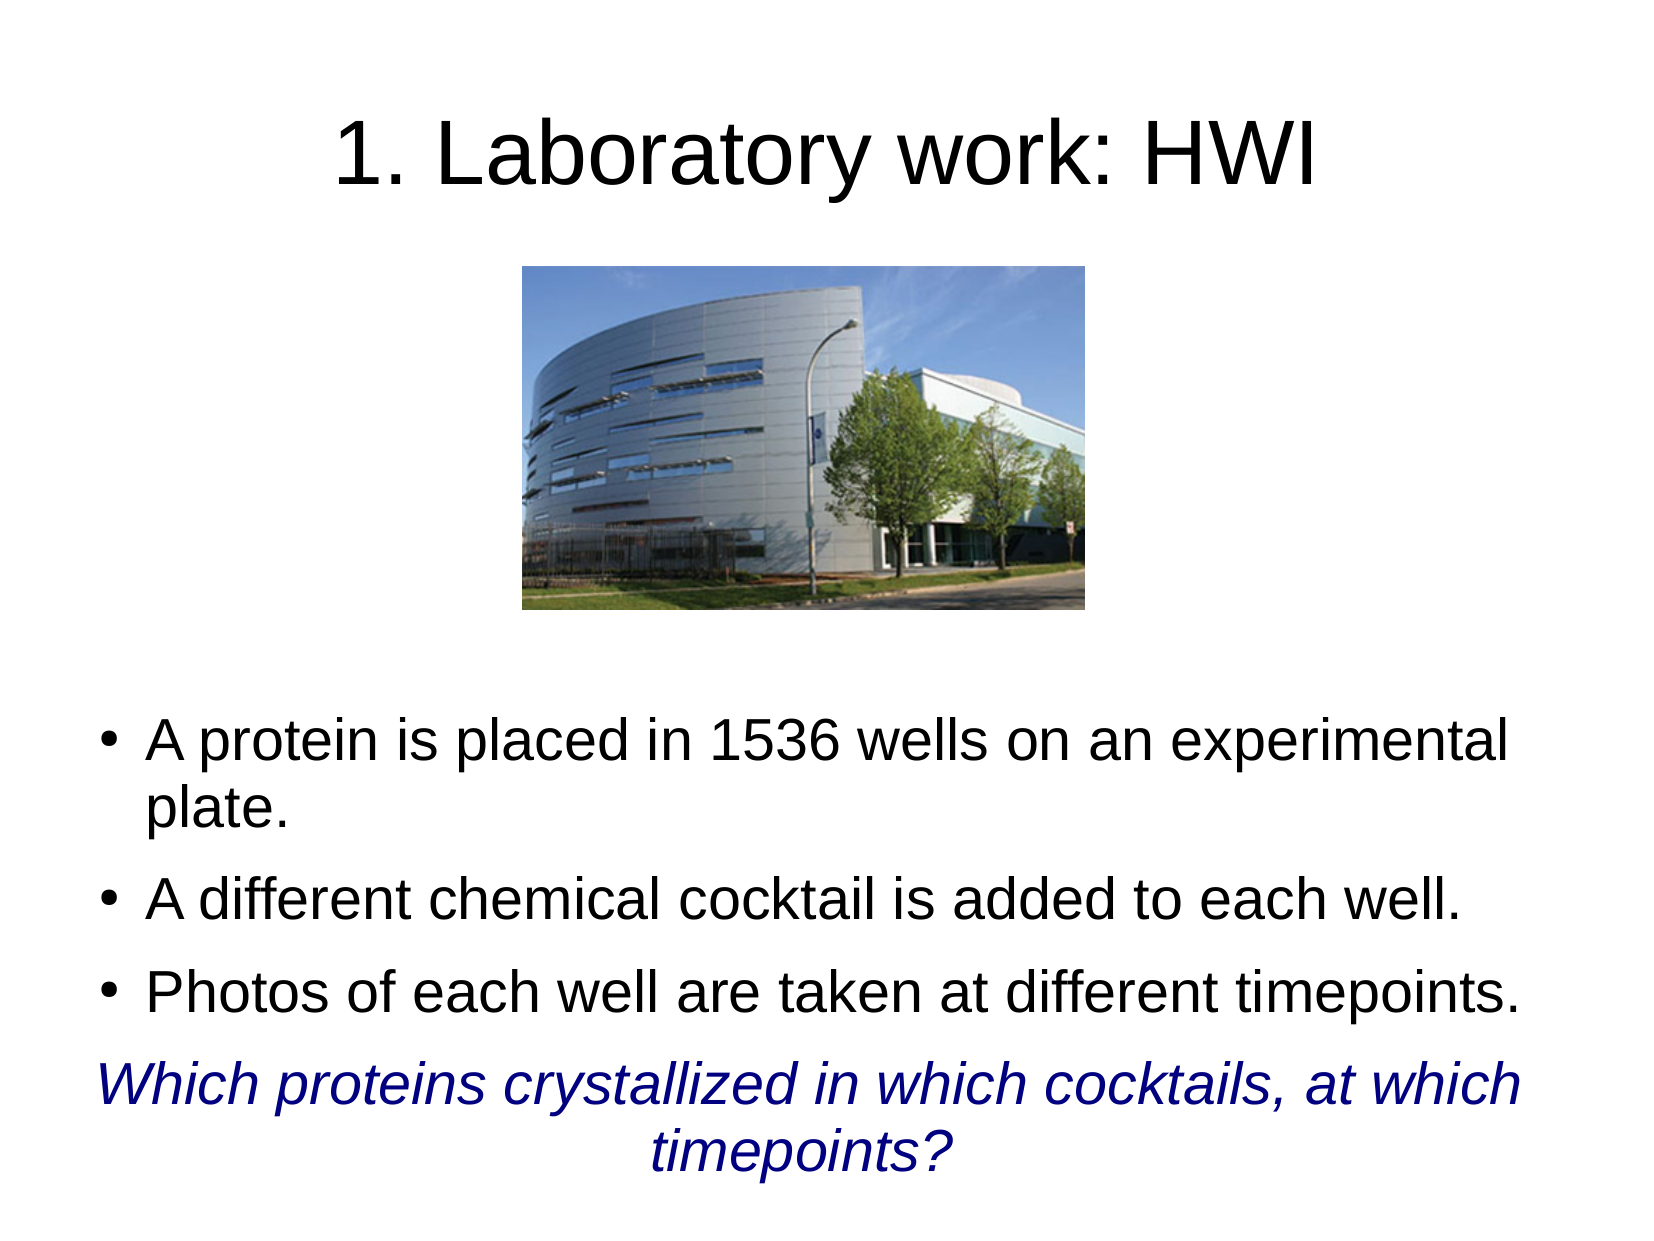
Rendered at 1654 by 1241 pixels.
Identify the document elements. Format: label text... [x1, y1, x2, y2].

picture [522, 266, 1085, 610]
title 1. Laboratory work: HWI [82, 49, 1571, 257]
list A protein is placed in 1536 wells on an experimental plate. A different chemical cocktail is added to each well. Photos of each well are taken at different timepoints. Which proteins crystallized in which cocktails, at which timepoints? [82, 707, 1538, 1201]
